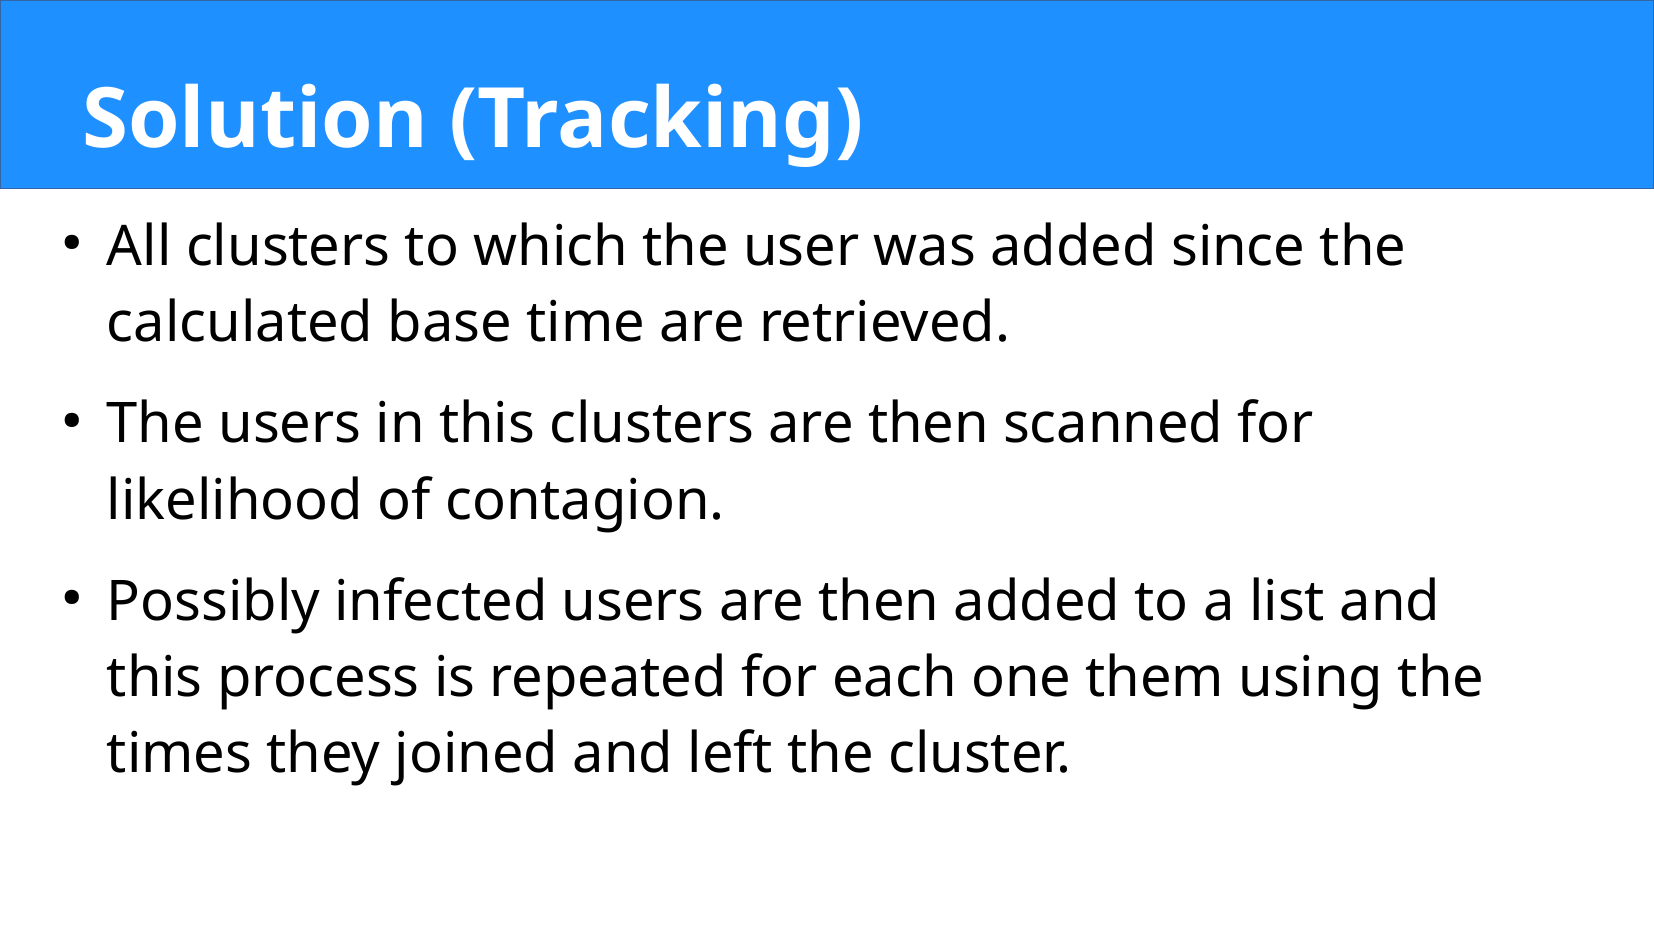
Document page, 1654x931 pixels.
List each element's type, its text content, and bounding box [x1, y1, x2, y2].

list All clusters to which the user was added since the calculated base time are retrieved. The users in this clusters are then scanned for likelihood of contagion. Possibly infected users are then added to a list and this process is repeated for each one them using the times they joined and left the cluster. [47, 205, 1536, 792]
title Solution (Tracking) [82, 37, 1571, 193]
text_box [0, 0, 1654, 189]
